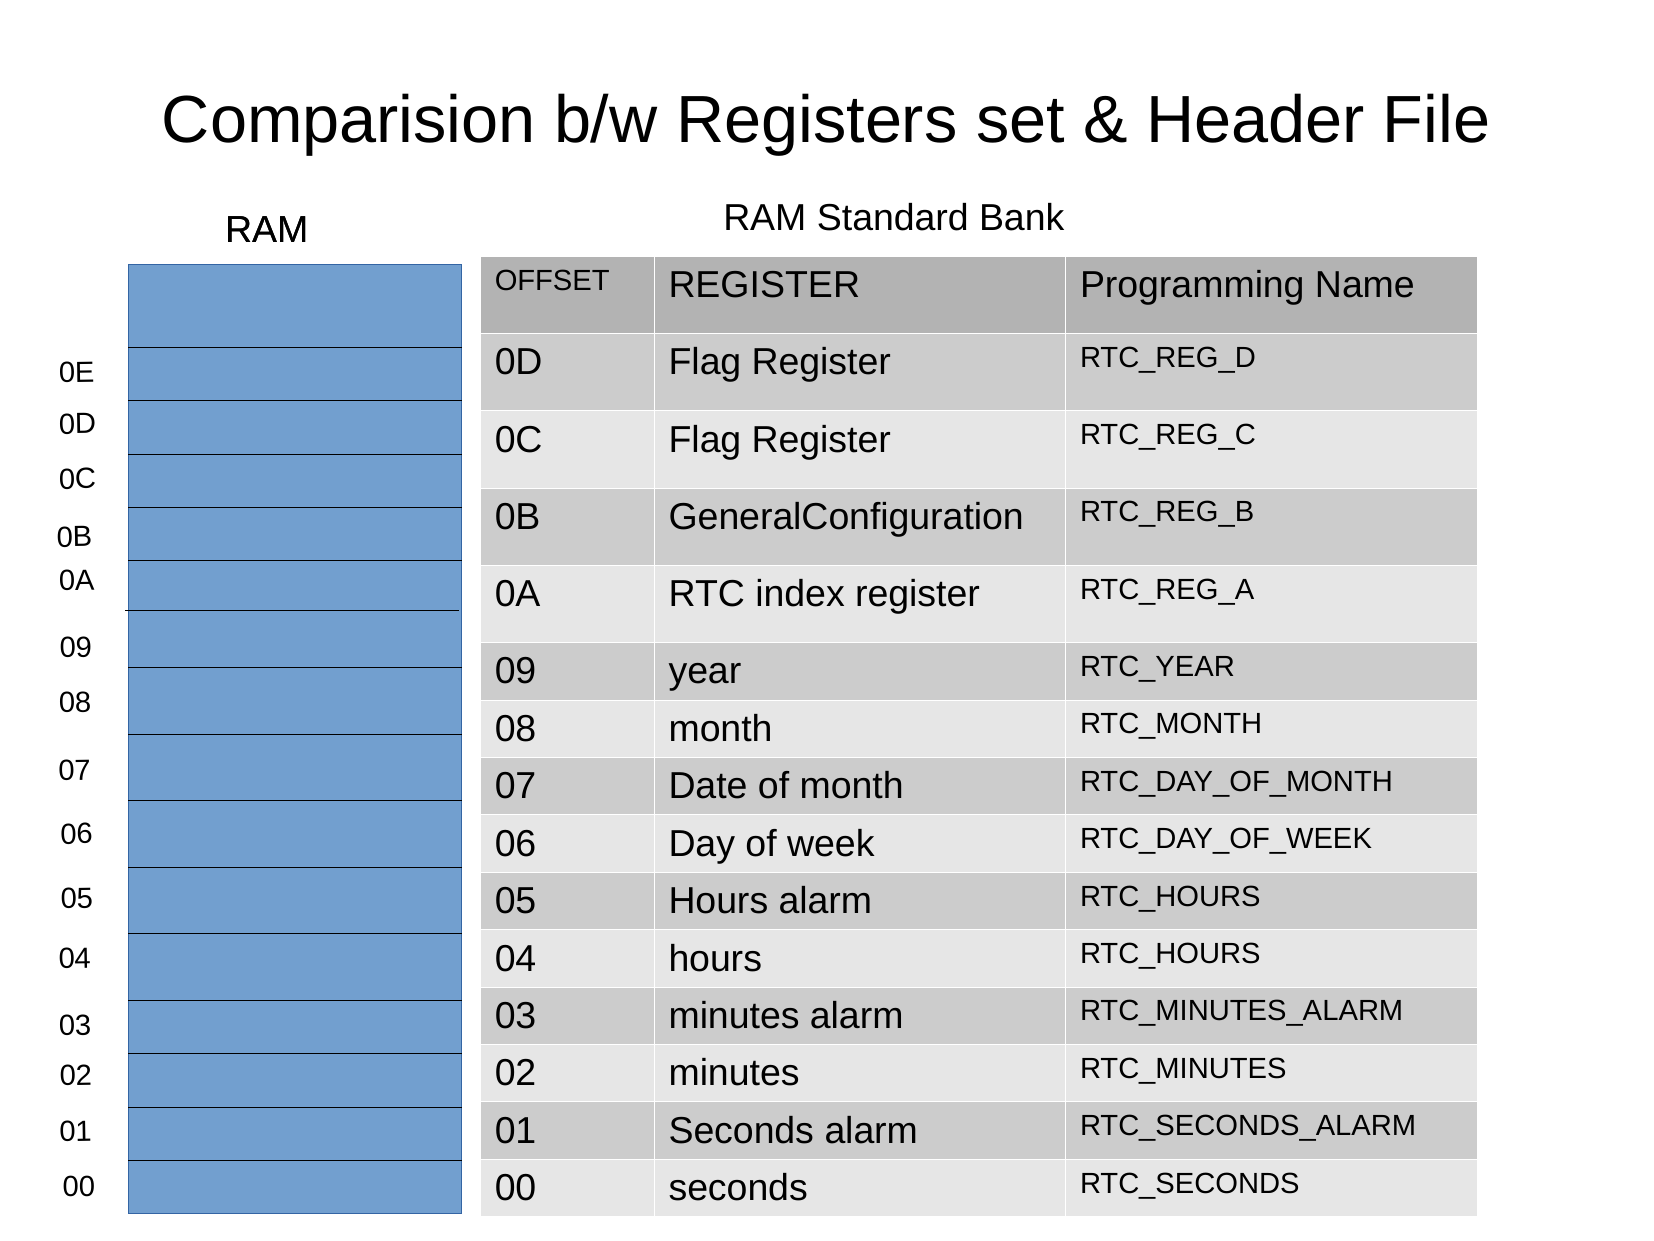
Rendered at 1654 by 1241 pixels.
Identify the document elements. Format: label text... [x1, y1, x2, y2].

text_box [128, 401, 462, 454]
text_box [128, 348, 462, 400]
text_box 0A [44, 555, 119, 611]
table_header OFFSET [481, 257, 654, 333]
text_box [128, 1108, 462, 1160]
table_cell RTC_DAY_OF_WEEK [1066, 815, 1477, 872]
table_cell 0C [481, 411, 654, 488]
table_cell GeneralConfiguration [655, 489, 1065, 565]
table_cell Date of month [655, 758, 1065, 814]
table_cell RTC_MONTH [1066, 701, 1477, 757]
table_header Programming Name [1066, 257, 1477, 333]
table_cell Flag Register [655, 334, 1065, 410]
text_box [128, 668, 462, 734]
table_cell RTC_DAY_OF_MONTH [1066, 758, 1477, 814]
text_box 00 [47, 1162, 118, 1217]
table_cell 0B [481, 489, 654, 565]
text_box [128, 264, 462, 347]
table_cell 00 [481, 1160, 654, 1216]
table_cell minutes [655, 1045, 1065, 1101]
title Comparision b/w Registers set & Header File [82, 49, 1571, 189]
text_box 02 [44, 1050, 116, 1106]
text_box 03 [43, 1000, 115, 1051]
table_cell minutes alarm [655, 988, 1065, 1044]
table_cell Day of week [655, 815, 1065, 872]
text_box [128, 735, 462, 800]
table_cell 01 [481, 1102, 654, 1159]
table_cell RTC_REG_A [1066, 566, 1477, 642]
text_box 01 [44, 1106, 116, 1162]
table_cell hours [655, 930, 1065, 987]
text_box 0D [43, 399, 121, 455]
table_cell RTC index register [655, 566, 1065, 642]
table_cell RTC_SECONDS [1066, 1160, 1477, 1216]
table_cell 08 [481, 701, 654, 757]
text_box 08 [43, 677, 115, 735]
text_box [128, 1054, 462, 1107]
text_box 09 [44, 622, 116, 678]
text_box 07 [34, 745, 115, 801]
table_cell month [655, 701, 1065, 757]
text_box RAM Standard Bank [708, 188, 1080, 246]
table_cell Hours alarm [655, 873, 1065, 929]
text_box RAM [210, 200, 338, 265]
table_cell RTC_REG_C [1066, 411, 1477, 488]
text_box 05 [37, 873, 118, 929]
table_cell RTC_MINUTES [1066, 1045, 1477, 1101]
table_cell RTC_HOURS [1066, 873, 1477, 929]
table_cell 06 [481, 815, 654, 872]
table_cell RTC_HOURS [1066, 930, 1477, 987]
table_cell RTC_MINUTES_ALARM [1066, 988, 1477, 1044]
table_cell 0A [481, 566, 654, 642]
text_box [128, 868, 462, 933]
text_box [128, 934, 462, 1000]
table_cell 05 [481, 873, 654, 929]
table_cell Seconds alarm [655, 1102, 1065, 1159]
table_cell 03 [481, 988, 654, 1044]
text_box [128, 508, 462, 560]
table_cell RTC_REG_D [1066, 334, 1477, 410]
table_cell 04 [481, 930, 654, 987]
table_cell 07 [481, 758, 654, 814]
text_box 0C [43, 454, 121, 510]
table_cell 0D [481, 334, 654, 410]
text_box [128, 1161, 462, 1214]
table_cell 02 [481, 1045, 654, 1101]
table_cell RTC_REG_B [1066, 489, 1477, 565]
text_box [128, 455, 462, 507]
table_header REGISTER [655, 257, 1065, 333]
table_cell 09 [481, 643, 654, 700]
text_box 04 [43, 933, 115, 989]
text_box 0E [43, 347, 119, 403]
table_cell year [655, 643, 1065, 700]
text_box [128, 1001, 462, 1053]
table_cell Flag Register [655, 411, 1065, 488]
table_cell RTC_SECONDS_ALARM [1066, 1102, 1477, 1159]
text_box [128, 801, 462, 867]
text_box 0B [41, 512, 116, 568]
text_box 06 [45, 809, 117, 865]
table_cell RTC_YEAR [1066, 643, 1477, 700]
table_cell seconds [655, 1160, 1065, 1216]
text_box [128, 561, 462, 667]
